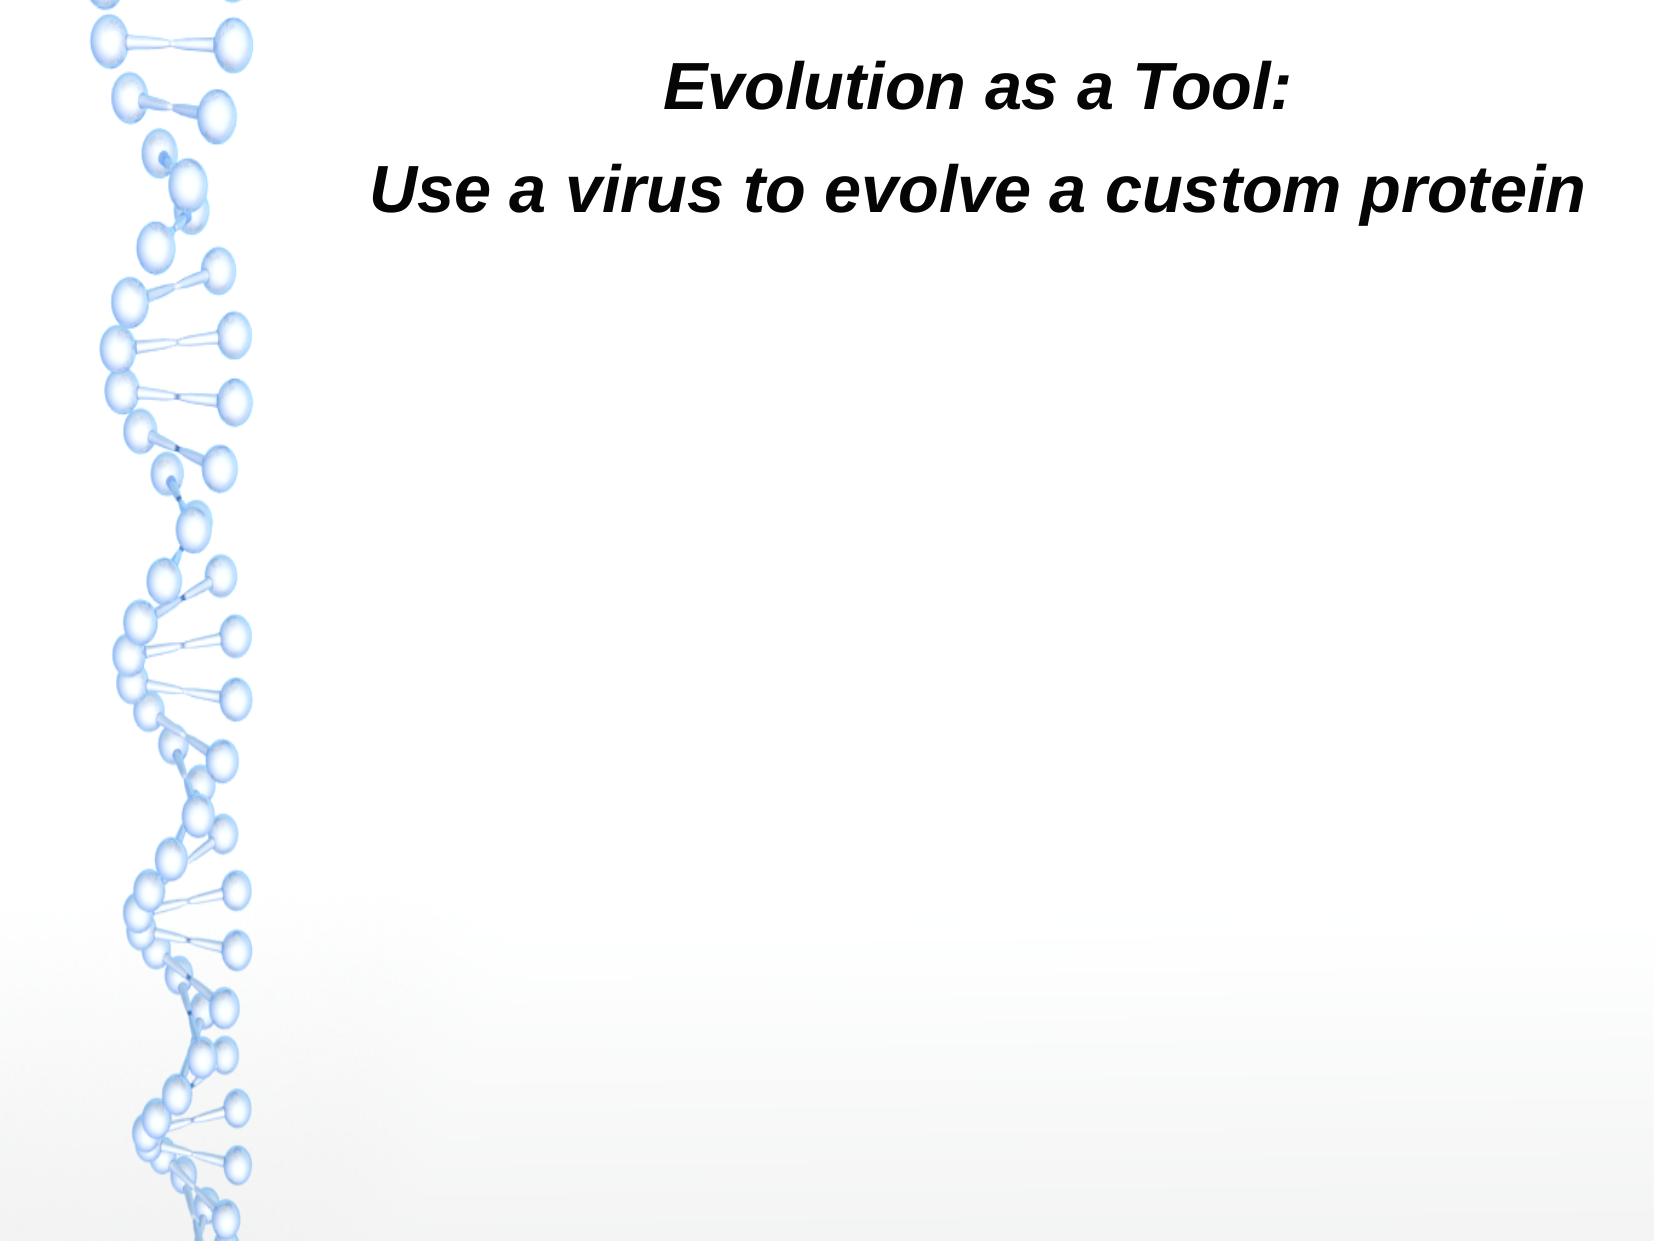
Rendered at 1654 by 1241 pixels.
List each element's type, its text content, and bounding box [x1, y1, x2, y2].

picture [0, 0, 1654, 1241]
list Evolution as a Tool: Use a virus to evolve a custom protein [285, 45, 1606, 1186]
